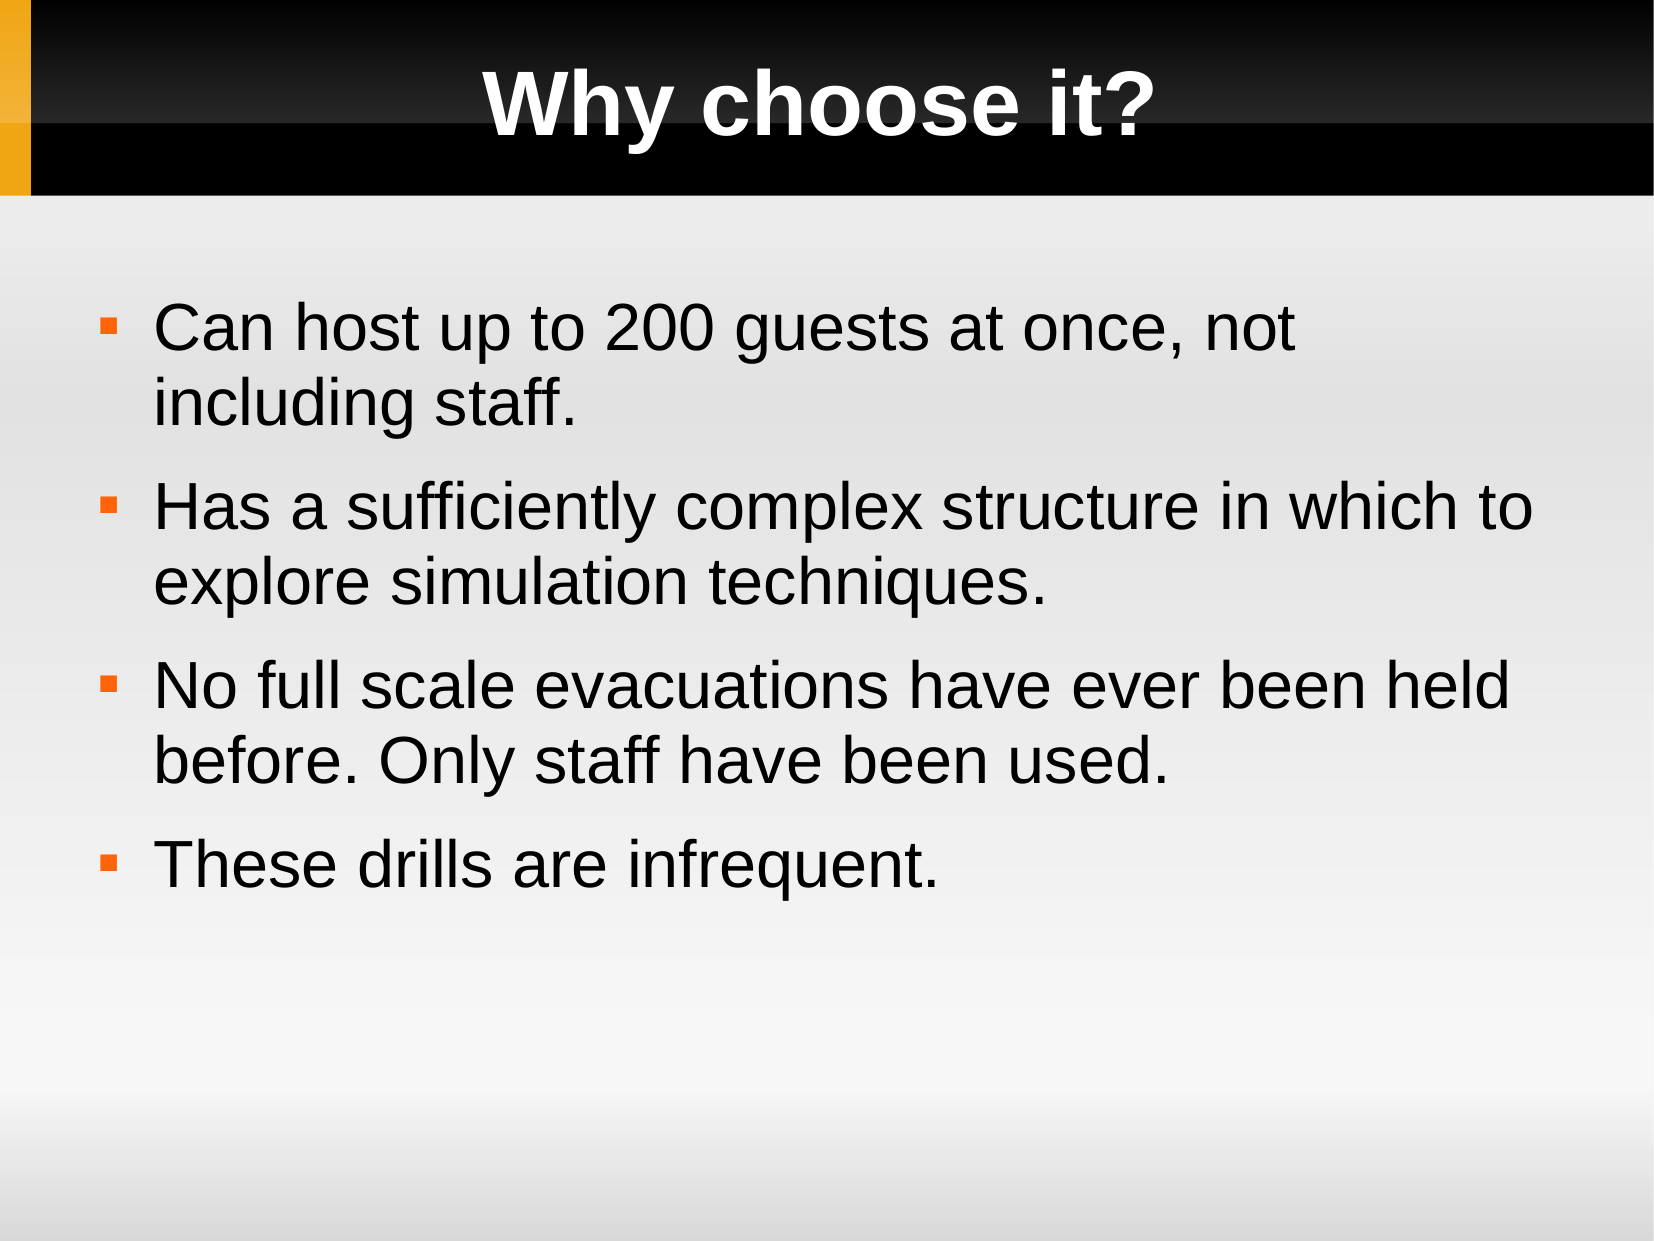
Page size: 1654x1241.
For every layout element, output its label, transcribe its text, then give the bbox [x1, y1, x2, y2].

title Why choose it? [76, 0, 1565, 208]
picture [0, 0, 1654, 1241]
list Can host up to 200 guests at once, not including staff. Has a sufficiently complex structure in which to explore simulation techniques. No full scale evacuations have ever been held before. Only staff have been used. These drills are infrequent. [82, 290, 1571, 1109]
